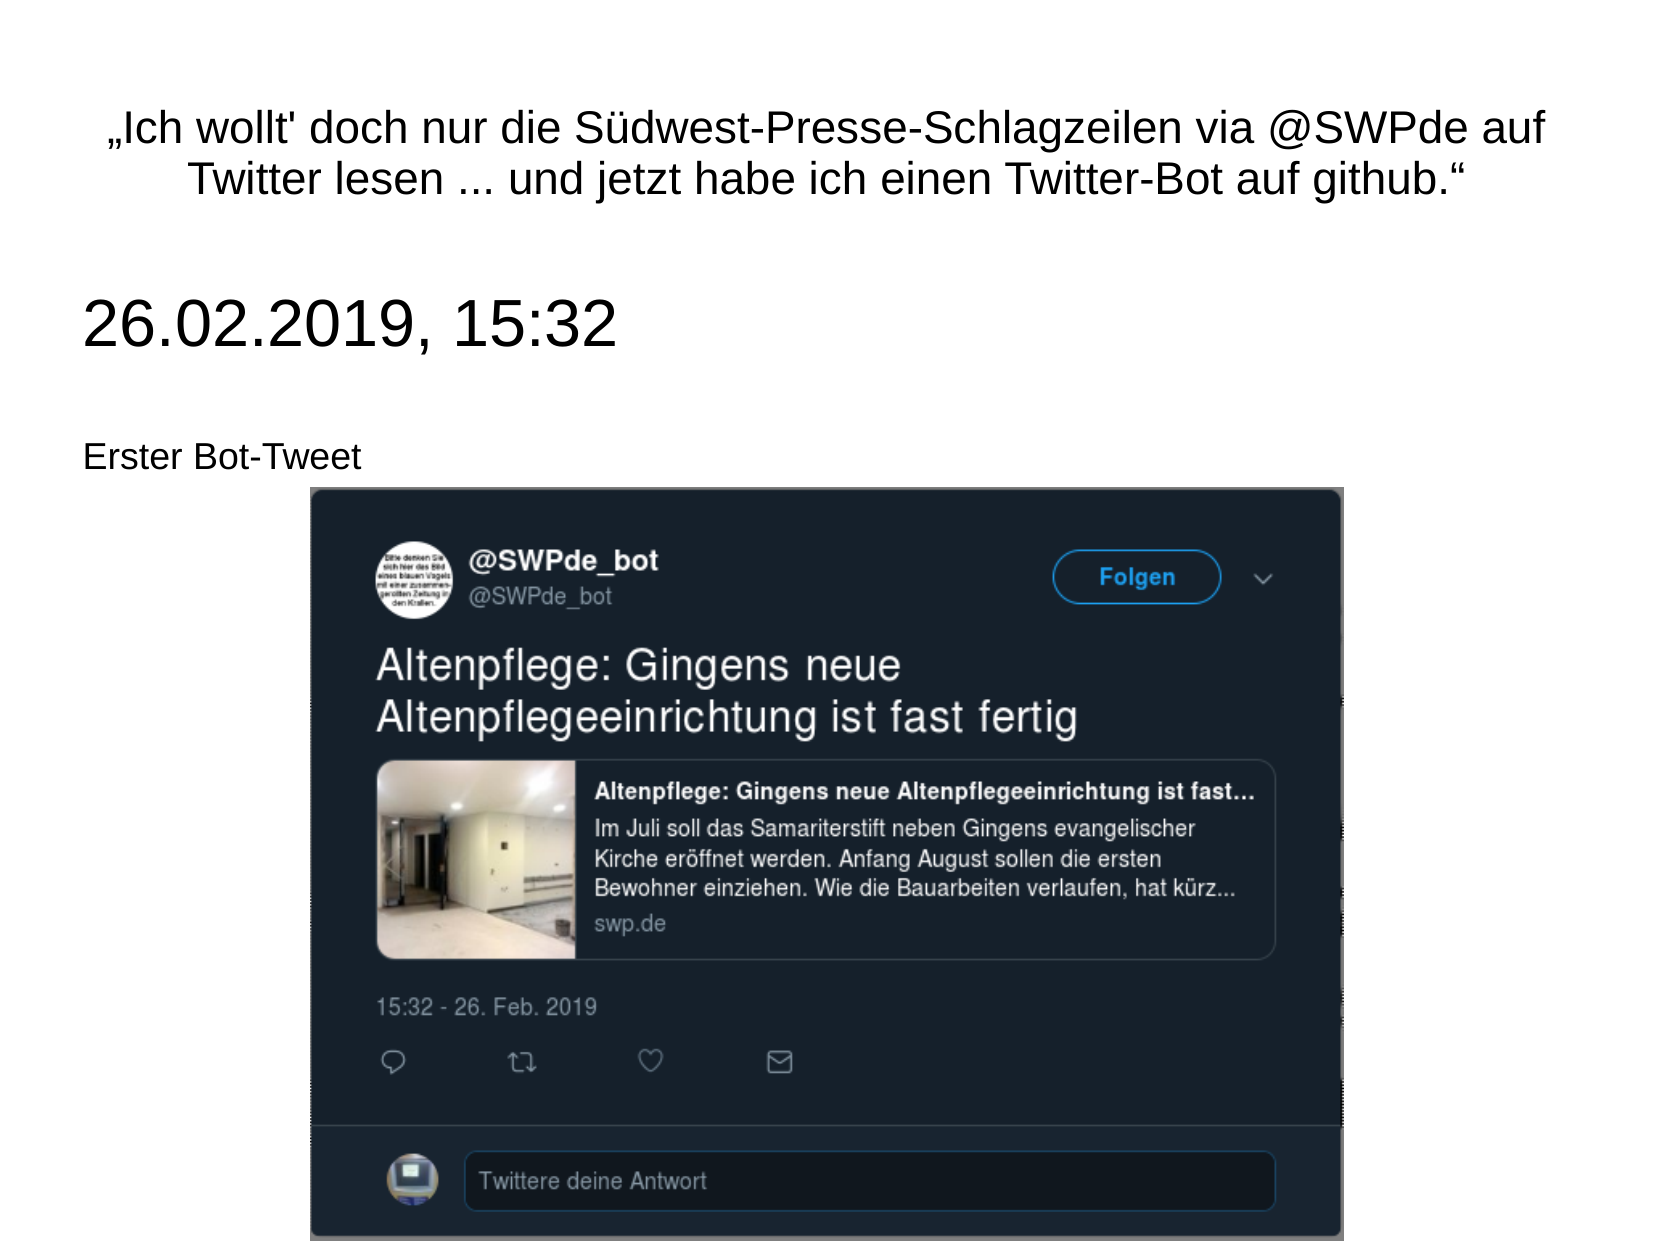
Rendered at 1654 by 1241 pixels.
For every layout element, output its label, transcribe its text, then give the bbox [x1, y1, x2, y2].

picture [310, 487, 1344, 1241]
subtitle 26.02.2019, 15:32 Erster Bot-Tweet [82, 285, 1571, 1014]
title „Ich wollt' doch nur die Südwest-Presse-Schlagzeilen via @SWPde auf Twitter lesen ... und jetzt habe ich einen Twitter-Bot auf github.“ [82, 49, 1571, 257]
